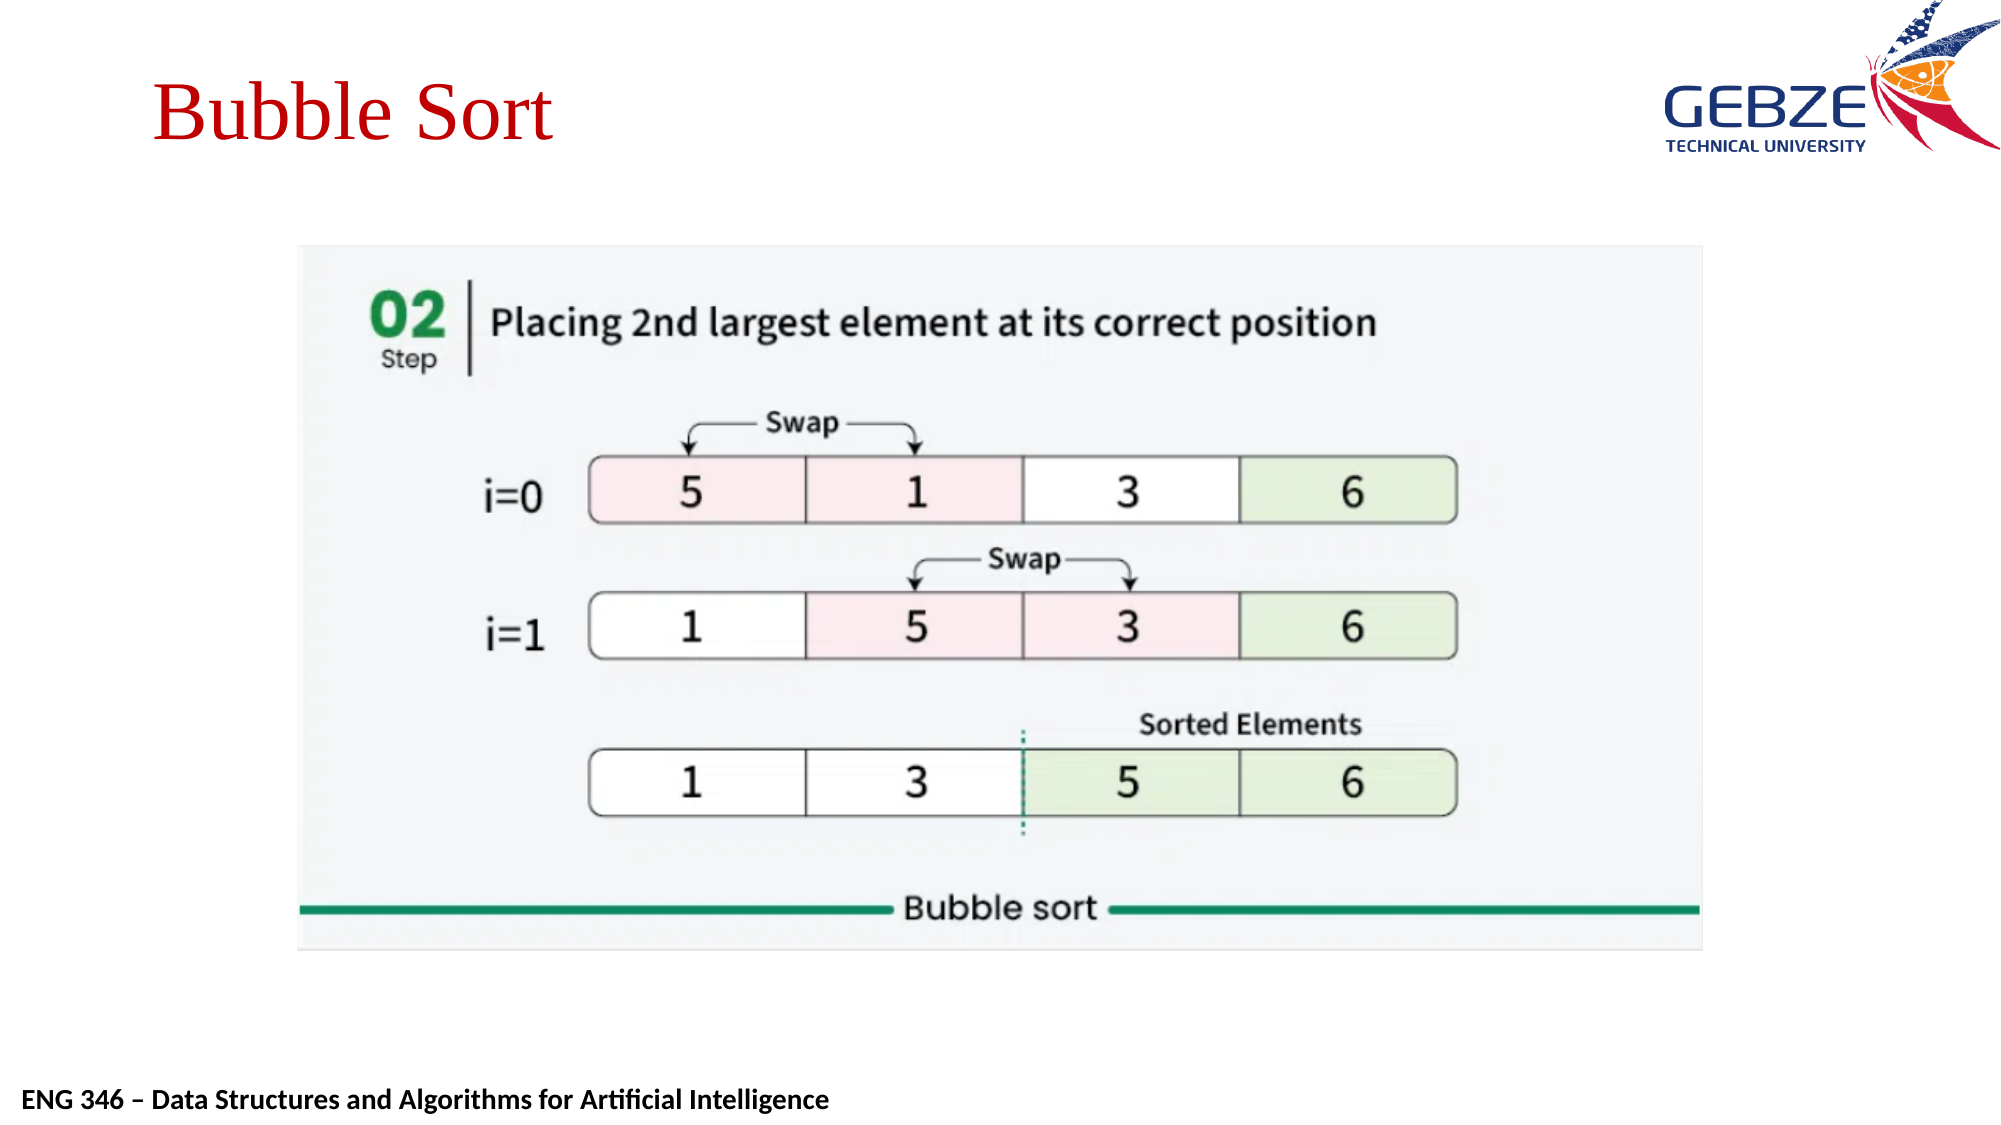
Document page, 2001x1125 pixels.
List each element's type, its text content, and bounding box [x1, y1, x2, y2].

title Bubble Sort [137, 59, 1863, 166]
picture [297, 244, 1703, 951]
picture [1665, 0, 2001, 152]
